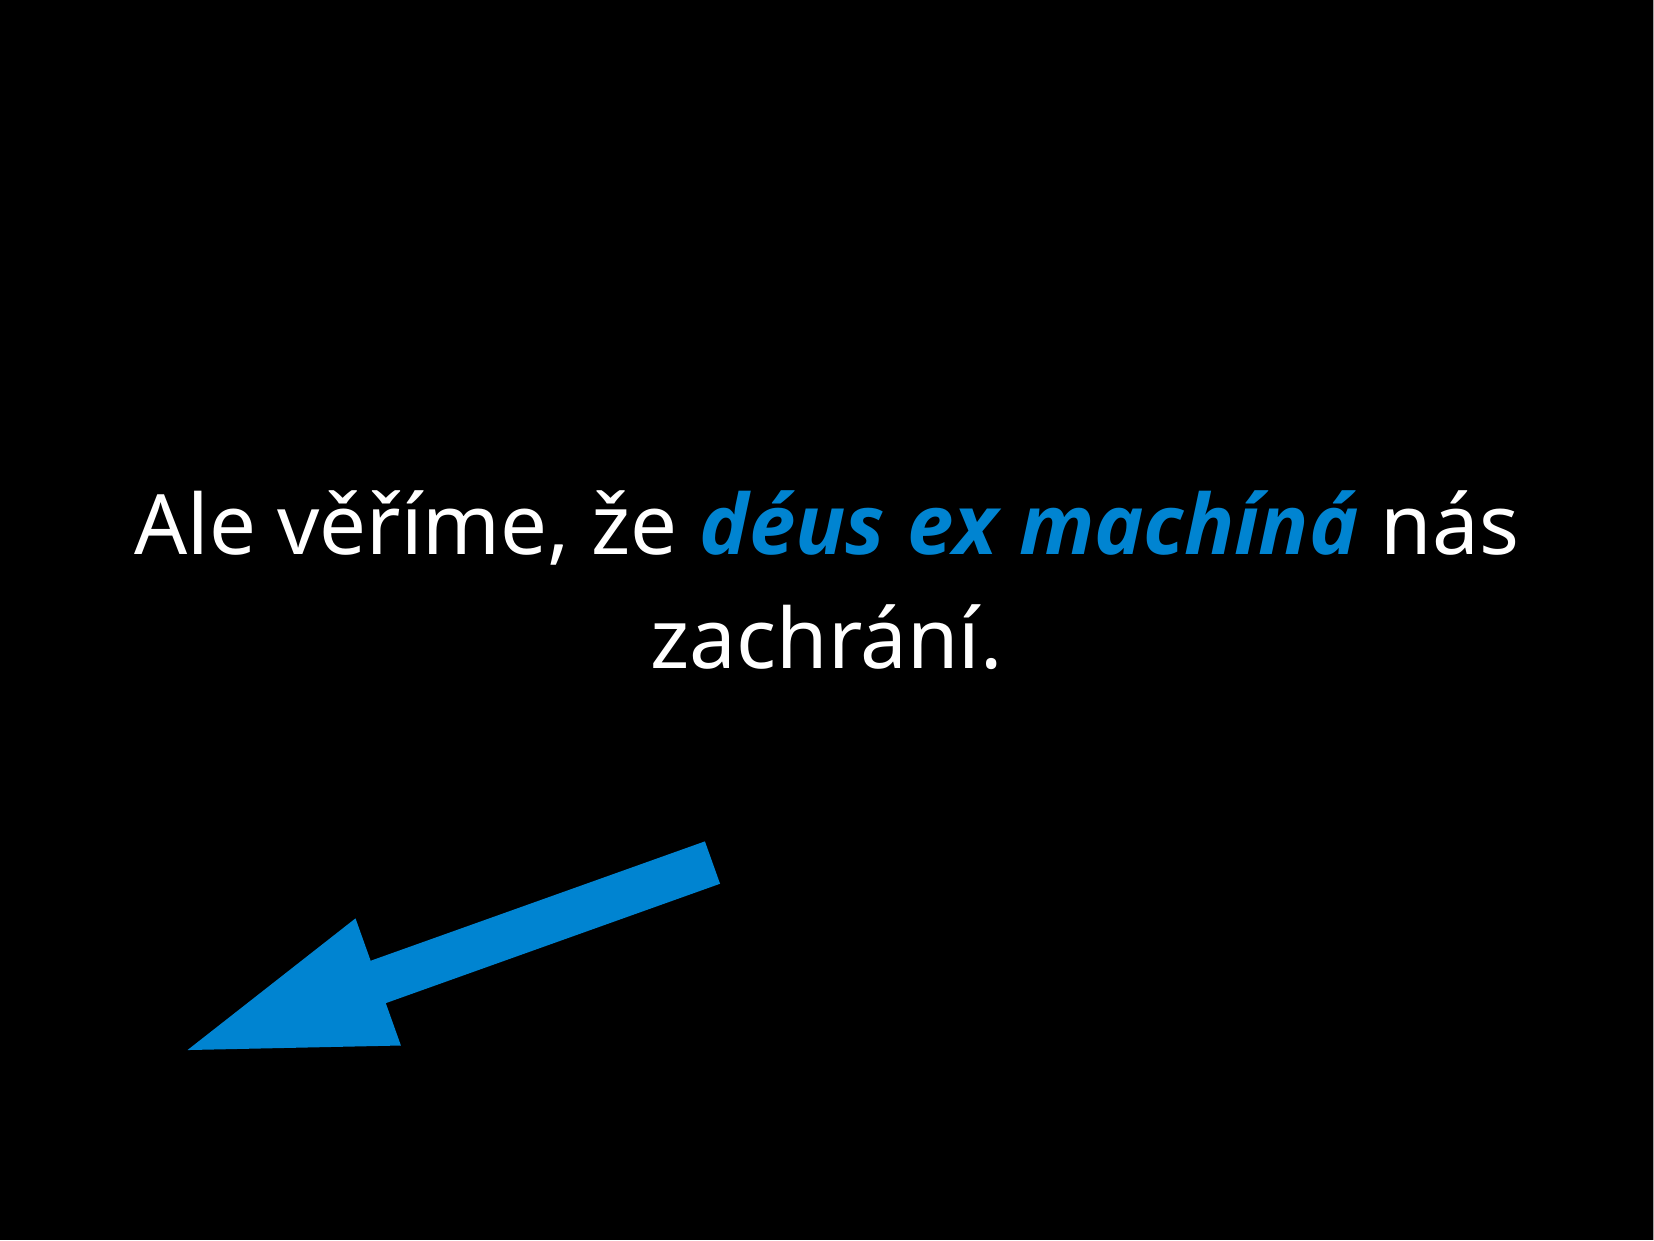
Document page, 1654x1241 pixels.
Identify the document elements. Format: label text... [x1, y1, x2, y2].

subtitle Ale věříme, že déus ex machíná nás zachrání. [82, 49, 1571, 1109]
